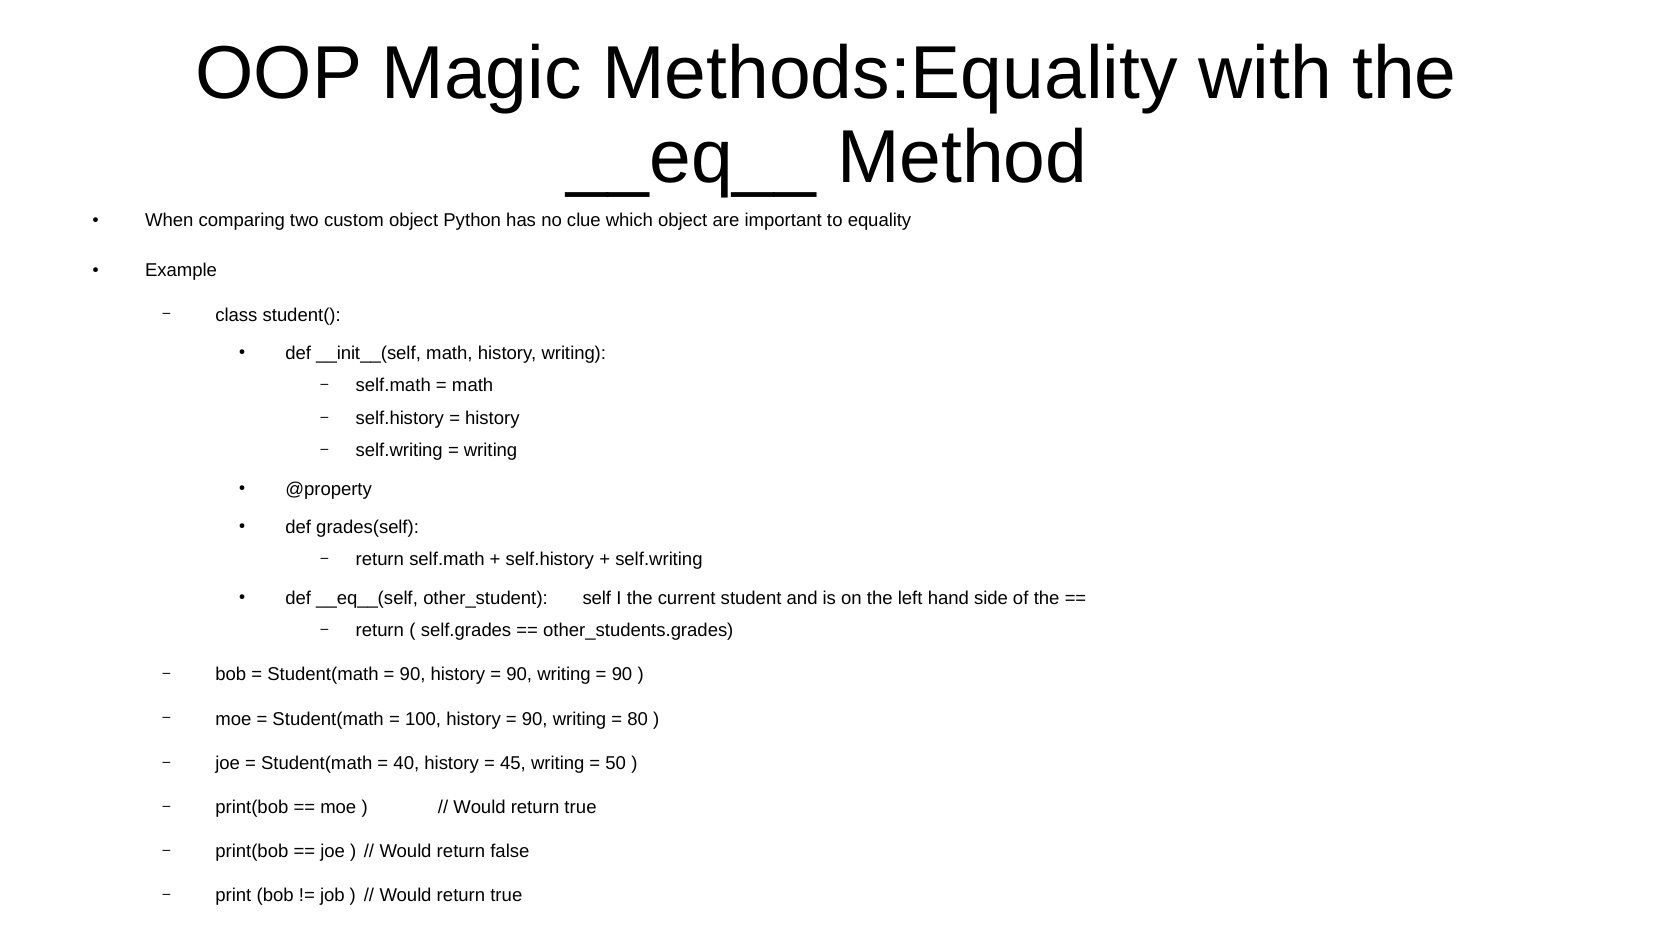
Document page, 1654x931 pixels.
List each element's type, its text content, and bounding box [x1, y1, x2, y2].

title OOP Magic Methods:Equality with the __eq__ Method [82, 30, 1571, 199]
list When comparing two custom object Python has no clue which object are important to equality Example class student(): def __init__(self, math, history, writing): self.math = math self.history = history self.writing = writing @property def grades(self): return self.math + self.history + self.writing def __eq__(self, other_student): self I the current student and is on the left hand side of the == return ( self.grades == other_students.grades) bob = Student(math = 90, history = 90, writing = 90 ) moe = Student(math = 100, history = 90, writing = 80 ) joe = Student(math = 40, history = 45, writing = 50 ) print(bob == moe ) // Would return true print(bob == joe ) // Would return false print (bob != job ) // Would return true [75, 210, 1643, 908]
